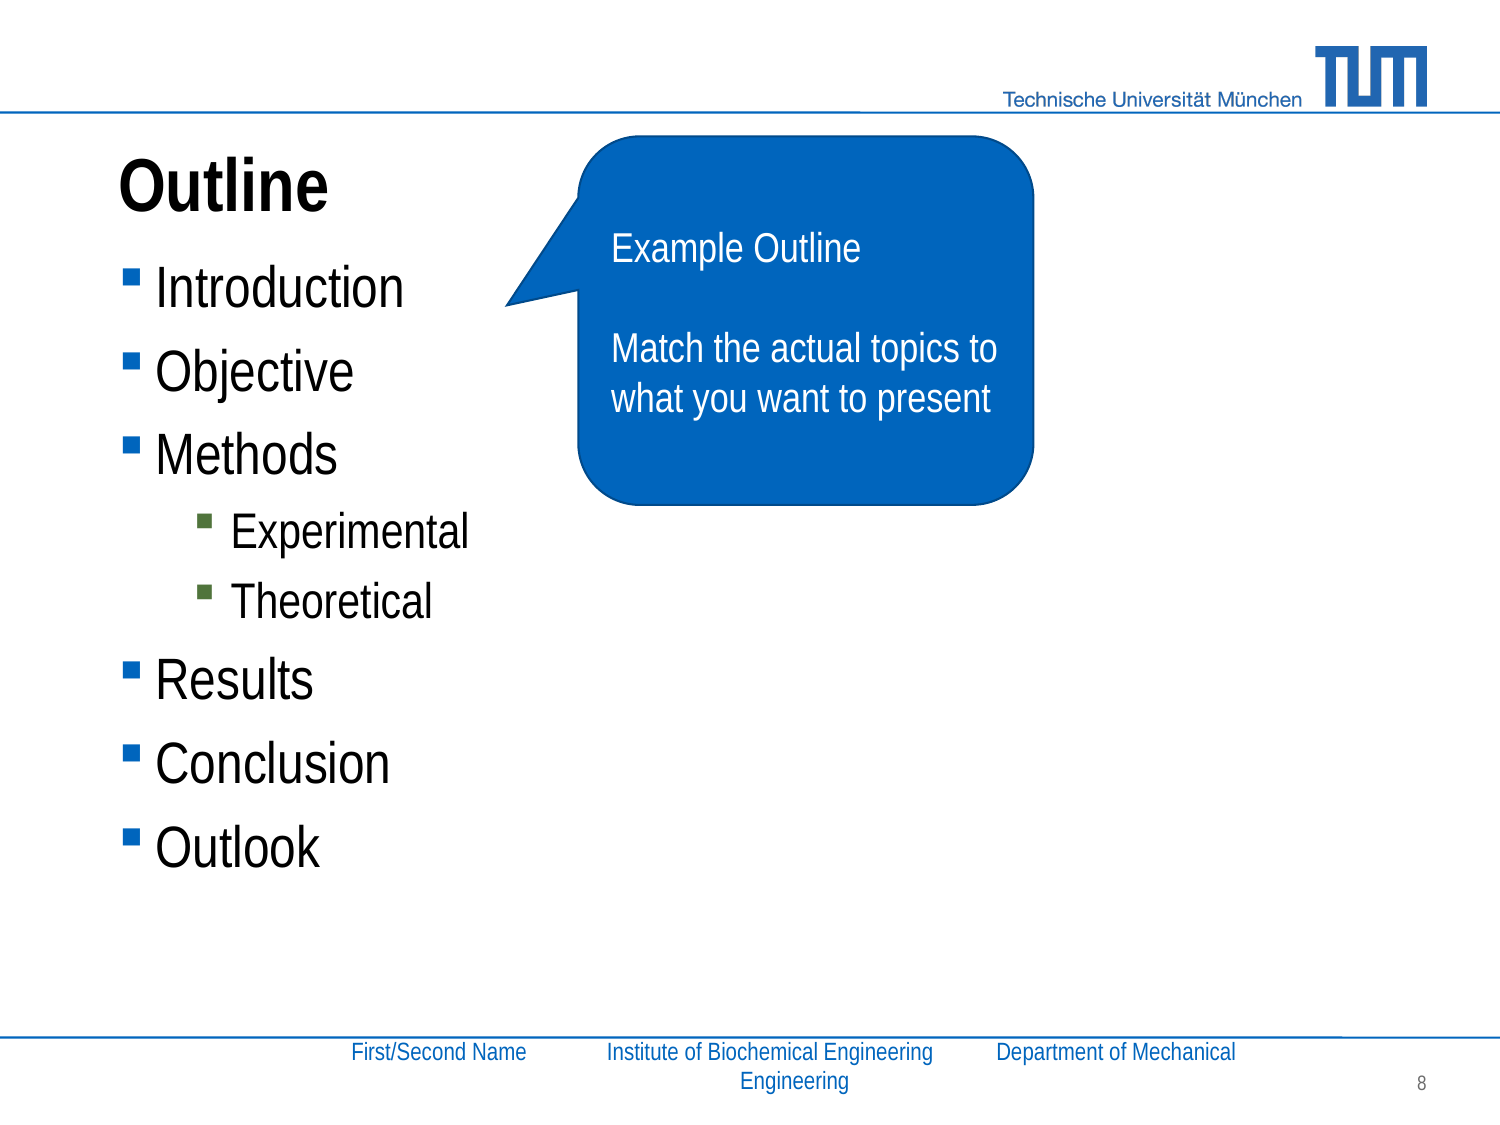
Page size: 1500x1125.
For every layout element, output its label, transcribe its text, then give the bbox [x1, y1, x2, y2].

text_box Example Outline Match the actual topics to what you want to present [506, 136, 1034, 505]
picture [1003, 46, 1427, 107]
title Outline [103, 114, 1397, 235]
list Introduction Objective Methods Experimental Theoretical Results Conclusion Outlook [103, 249, 1473, 1014]
slide_number <number> [1340, 1042, 1427, 1103]
footer First/Second Name Institute of Biochemical Engineering Department of Mechanical Engineering [278, 1042, 1312, 1103]
